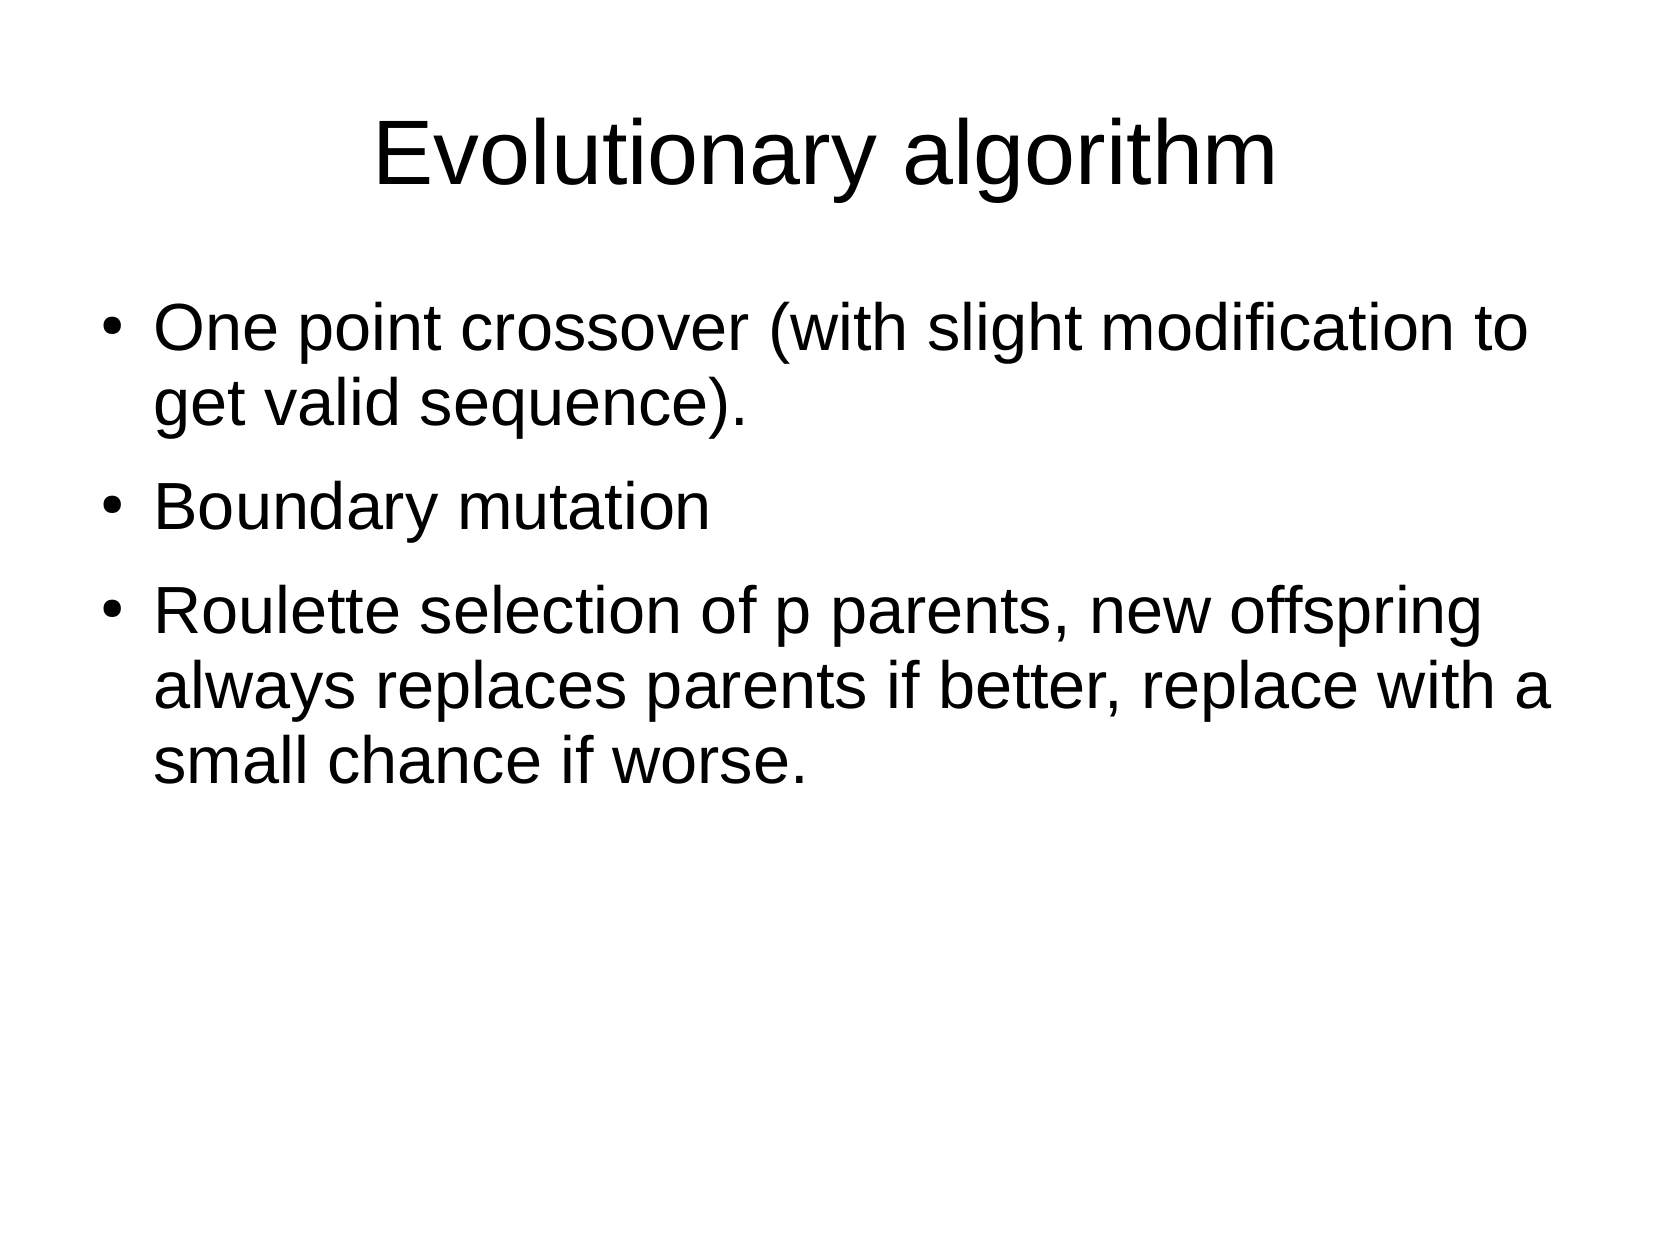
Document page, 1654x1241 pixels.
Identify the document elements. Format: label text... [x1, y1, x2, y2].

title Evolutionary algorithm [82, 49, 1571, 257]
list One point crossover (with slight modification to get valid sequence). Boundary mutation Roulette selection of p parents, new offspring always replaces parents if better, replace with a small chance if worse. [82, 290, 1571, 1010]
